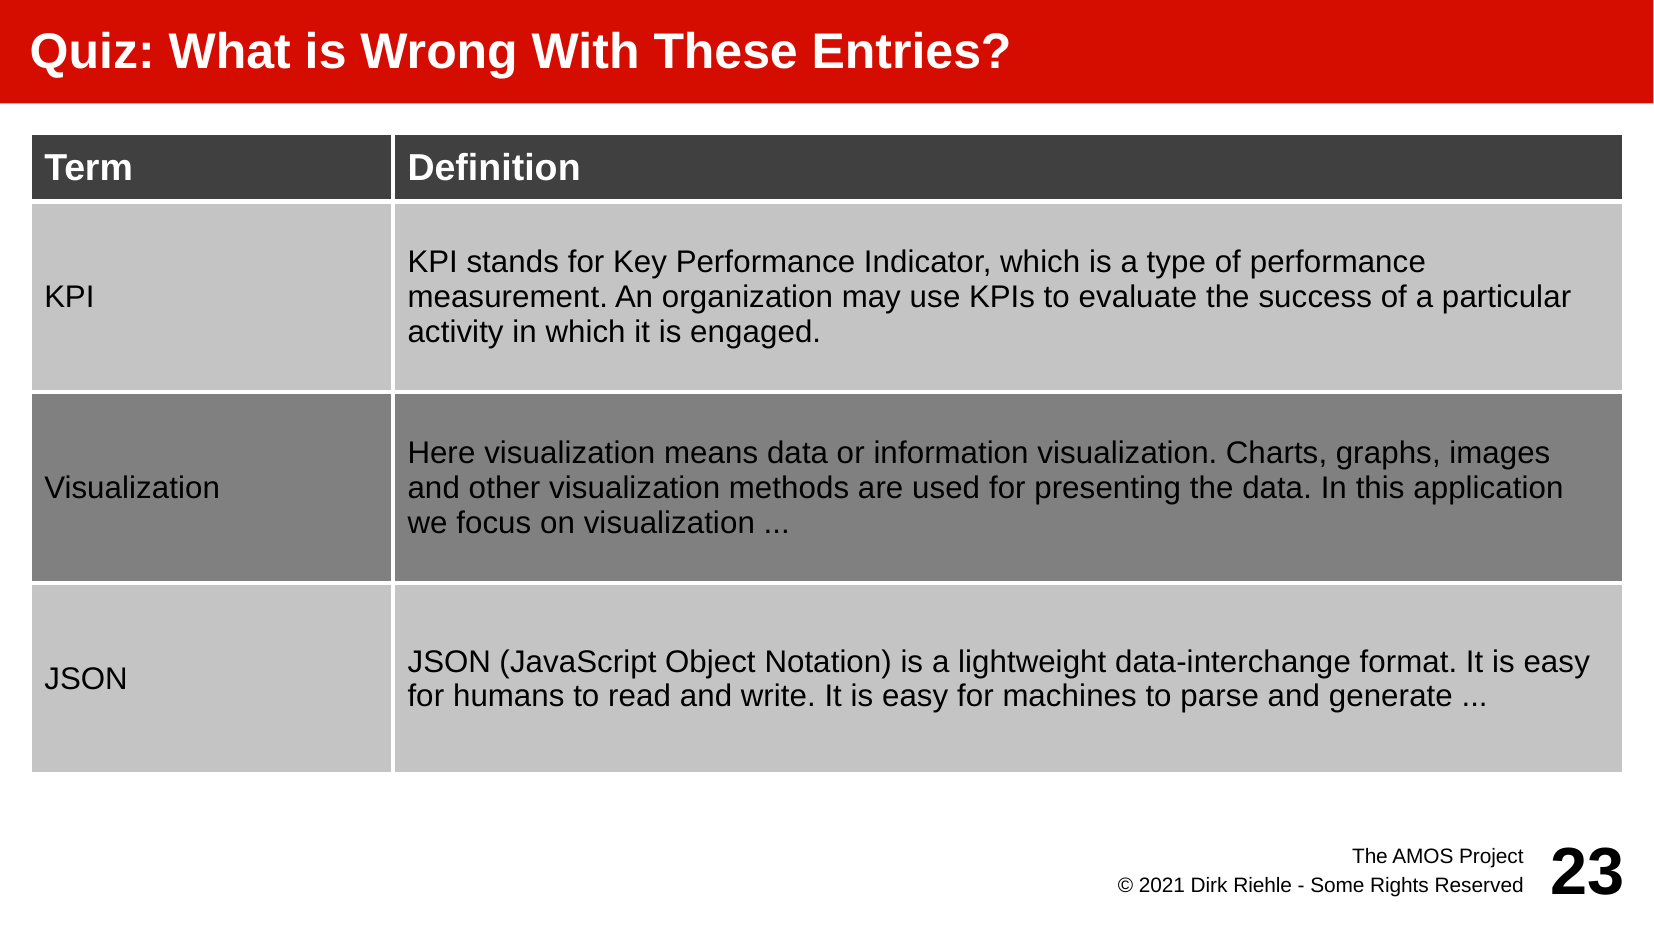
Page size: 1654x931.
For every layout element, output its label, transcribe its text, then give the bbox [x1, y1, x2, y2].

table_header Definition [395, 135, 1622, 199]
table_cell JSON (JavaScript Object Notation) is a lightweight data-interchange format. It is easy for humans to read and write. It is easy for machines to parse and generate ... [395, 585, 1622, 772]
title Quiz: What is Wrong With These Entries? [0, 0, 1654, 104]
table_header Term [32, 135, 391, 199]
table_cell Visualization [32, 394, 391, 581]
table_cell KPI stands for Key Performance Indicator, which is a type of performance measurement. An organization may use KPIs to evaluate the success of a particular activity in which it is engaged. [395, 204, 1622, 390]
table_cell KPI [32, 204, 391, 390]
table_cell Here visualization means data or information visualization. Charts, graphs, images and other visualization methods are used for presenting the data. In this application we focus on visualization ... [395, 394, 1622, 581]
table_cell JSON [32, 585, 391, 772]
